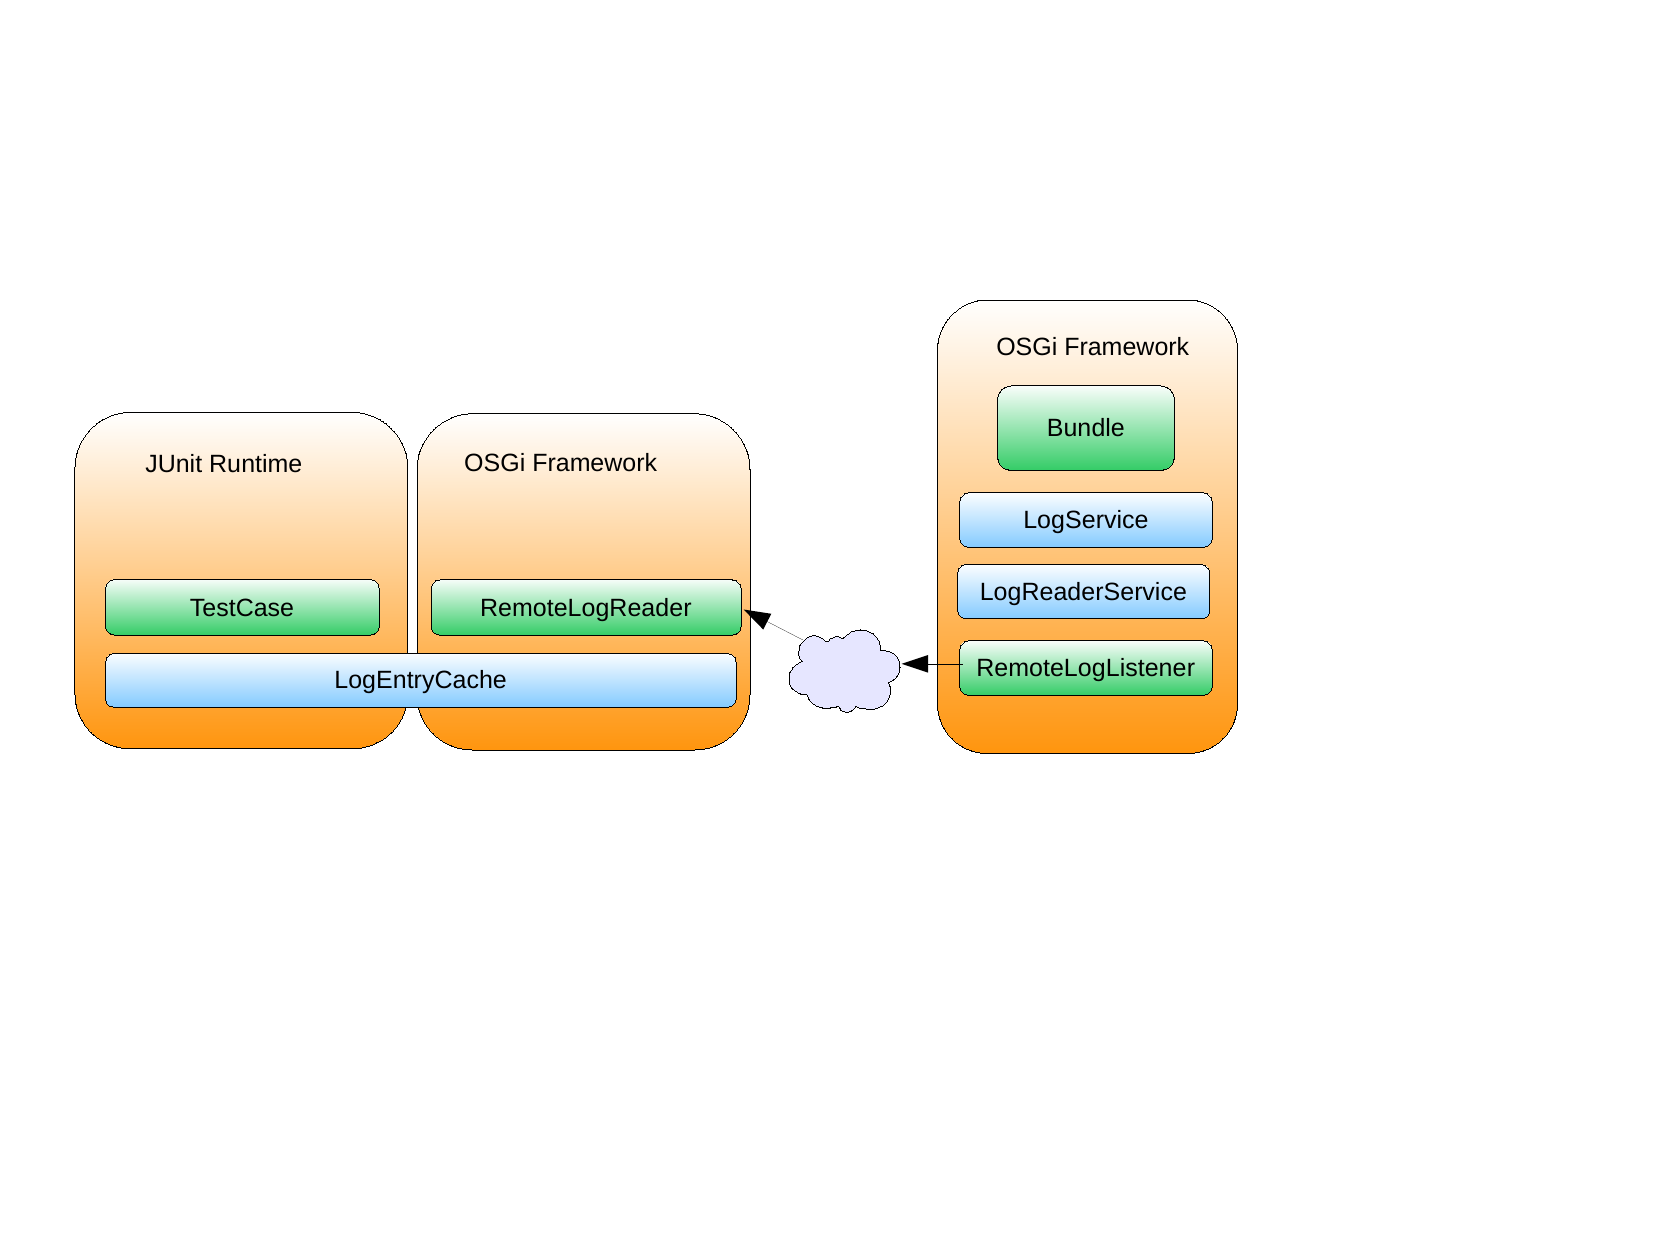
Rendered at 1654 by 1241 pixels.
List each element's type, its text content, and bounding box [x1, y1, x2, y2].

text_box [417, 413, 751, 751]
text_box LogService [959, 492, 1213, 548]
text_box [789, 629, 901, 713]
text_box OSGi Framework [981, 325, 1209, 382]
text_box TestCase [105, 579, 380, 636]
text_box LogReaderService [957, 564, 1210, 619]
text_box JUnit Runtime [130, 442, 375, 499]
text_box [937, 300, 1238, 754]
text_box RemoteLogReader [431, 579, 742, 636]
text_box OSGi Framework [449, 441, 724, 498]
text_box Bundle [997, 385, 1175, 471]
text_box [74, 412, 408, 749]
text_box RemoteLogListener [959, 640, 1213, 696]
text_box LogEntryCache [105, 653, 737, 708]
